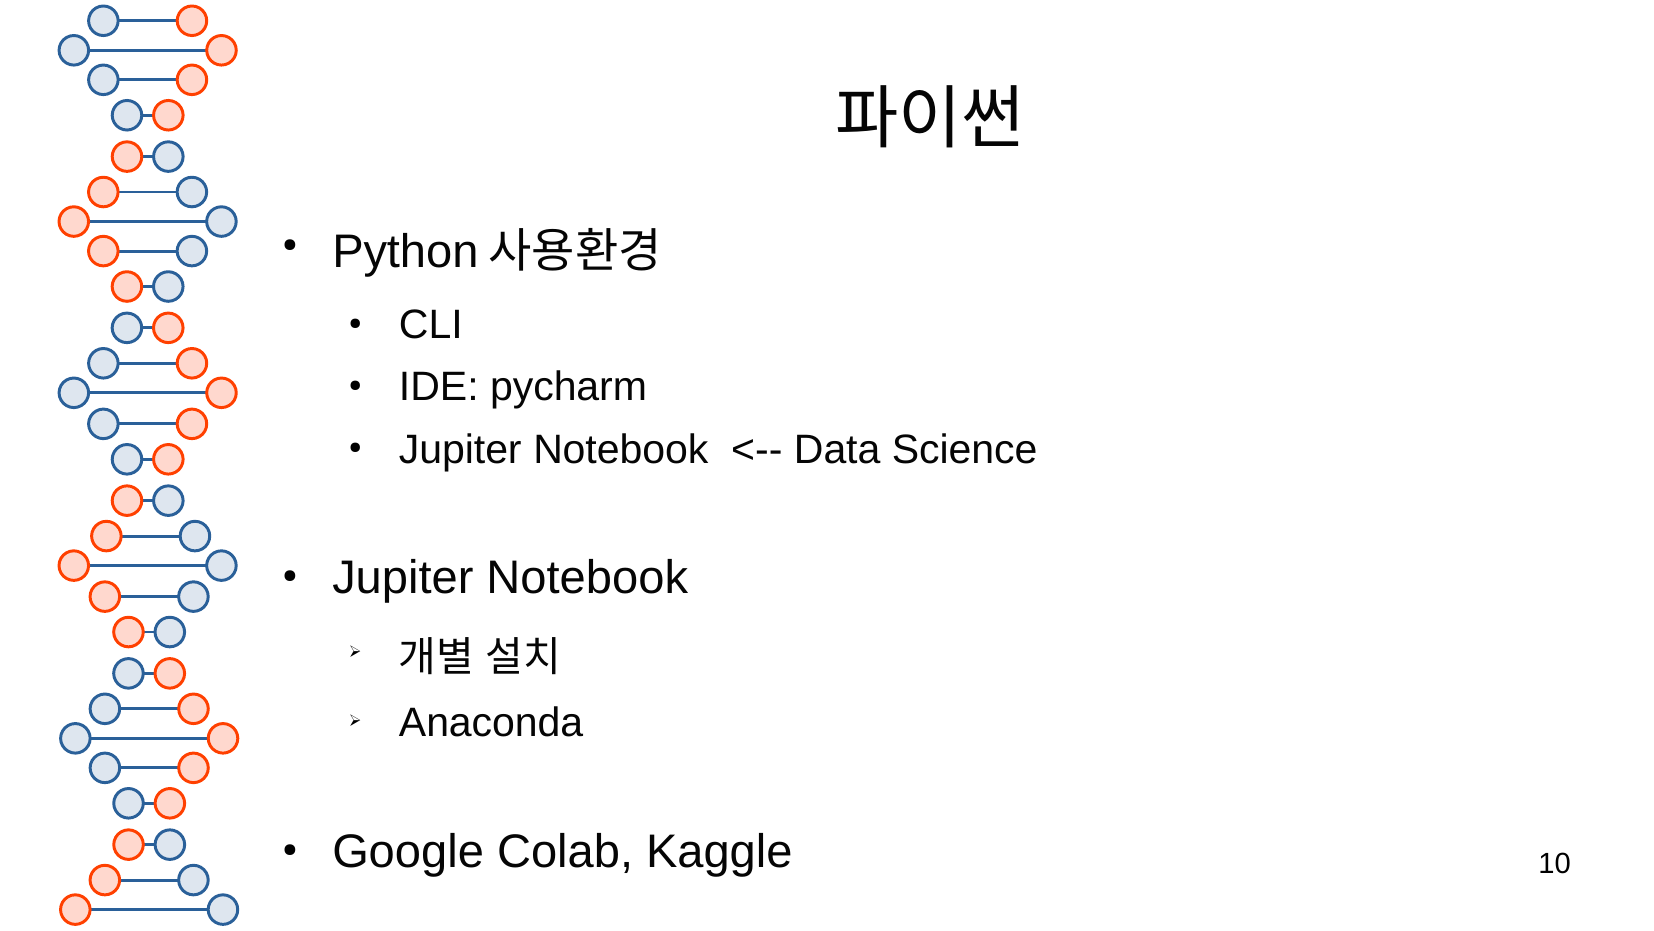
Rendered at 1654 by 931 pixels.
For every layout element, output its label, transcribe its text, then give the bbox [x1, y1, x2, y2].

list Python사용환경 CLI IDE: pycharm Jupiter Notebook <-- Data Science Jupiter Notebook 개별 설치 Anaconda Google Colab, Kaggle [265, 212, 1595, 880]
title 파이썬 [265, 35, 1595, 189]
